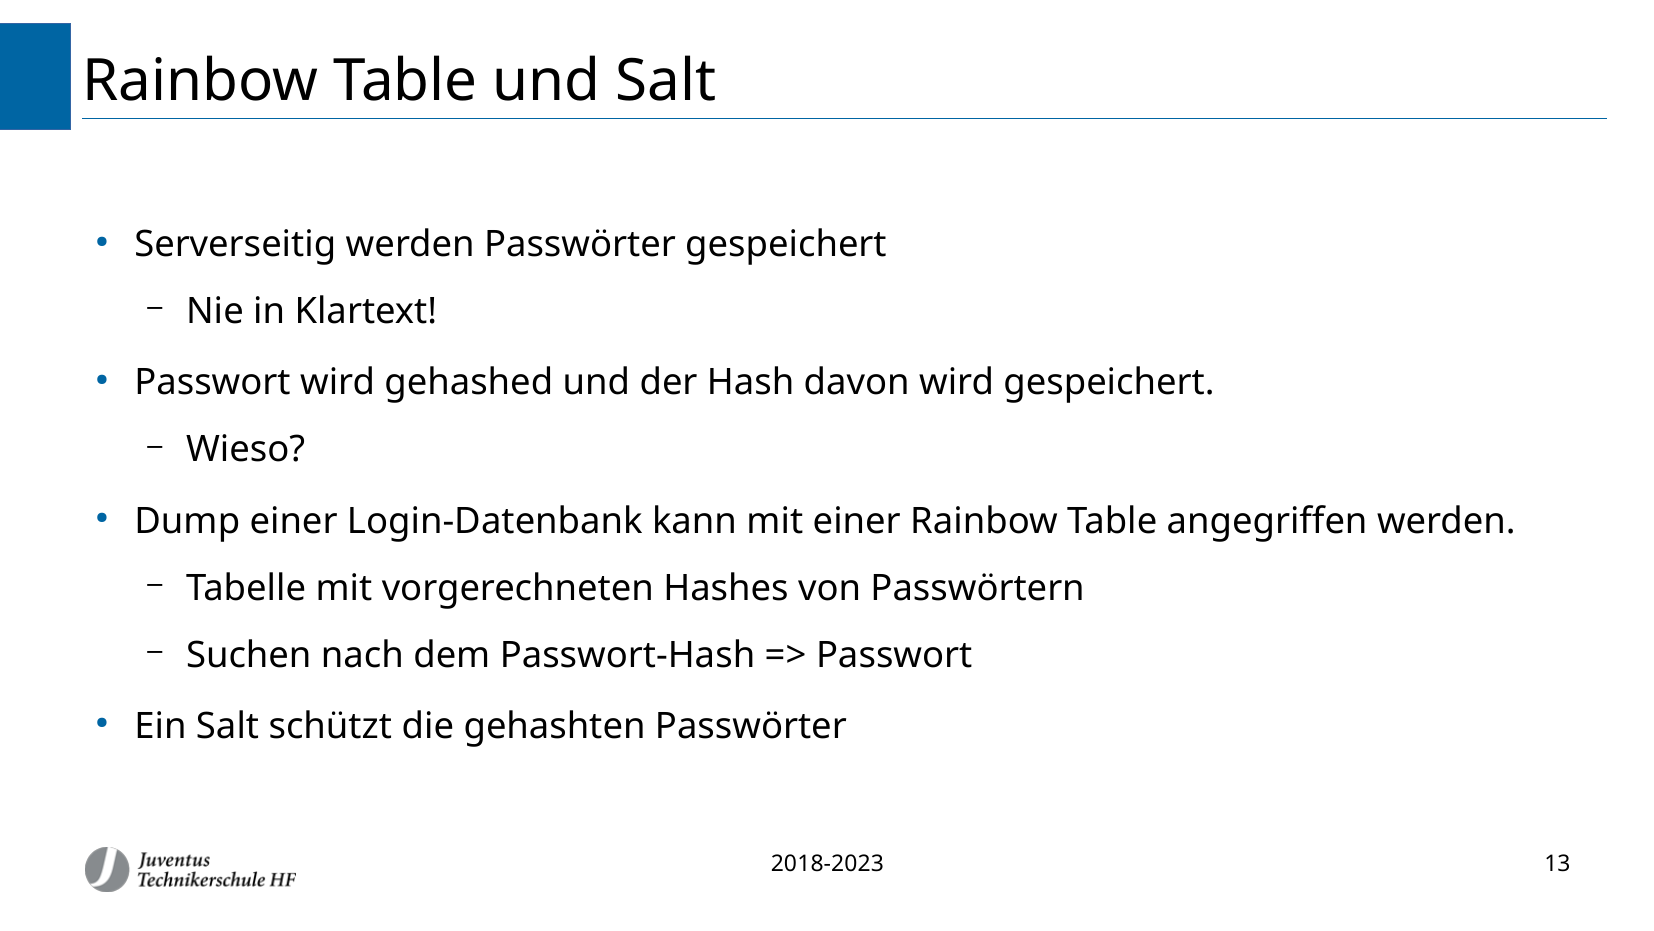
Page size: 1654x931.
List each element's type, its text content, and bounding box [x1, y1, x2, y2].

title Rainbow Table und Salt [82, 37, 1571, 119]
list Serverseitig werden Passwörter gespeichert Nie in Klartext! Passwort wird gehashed und der Hash davon wird gespeichert. Wieso? Dump einer Login-Datenbank kann mit einer Rainbow Table angegriffen werden. Tabelle mit vorgerechneten Hashes von Passwörtern Suchen nach dem Passwort-Hash => Passwort Ein Salt schützt die gehashten Passwörter [82, 217, 1571, 758]
picture [85, 847, 296, 892]
